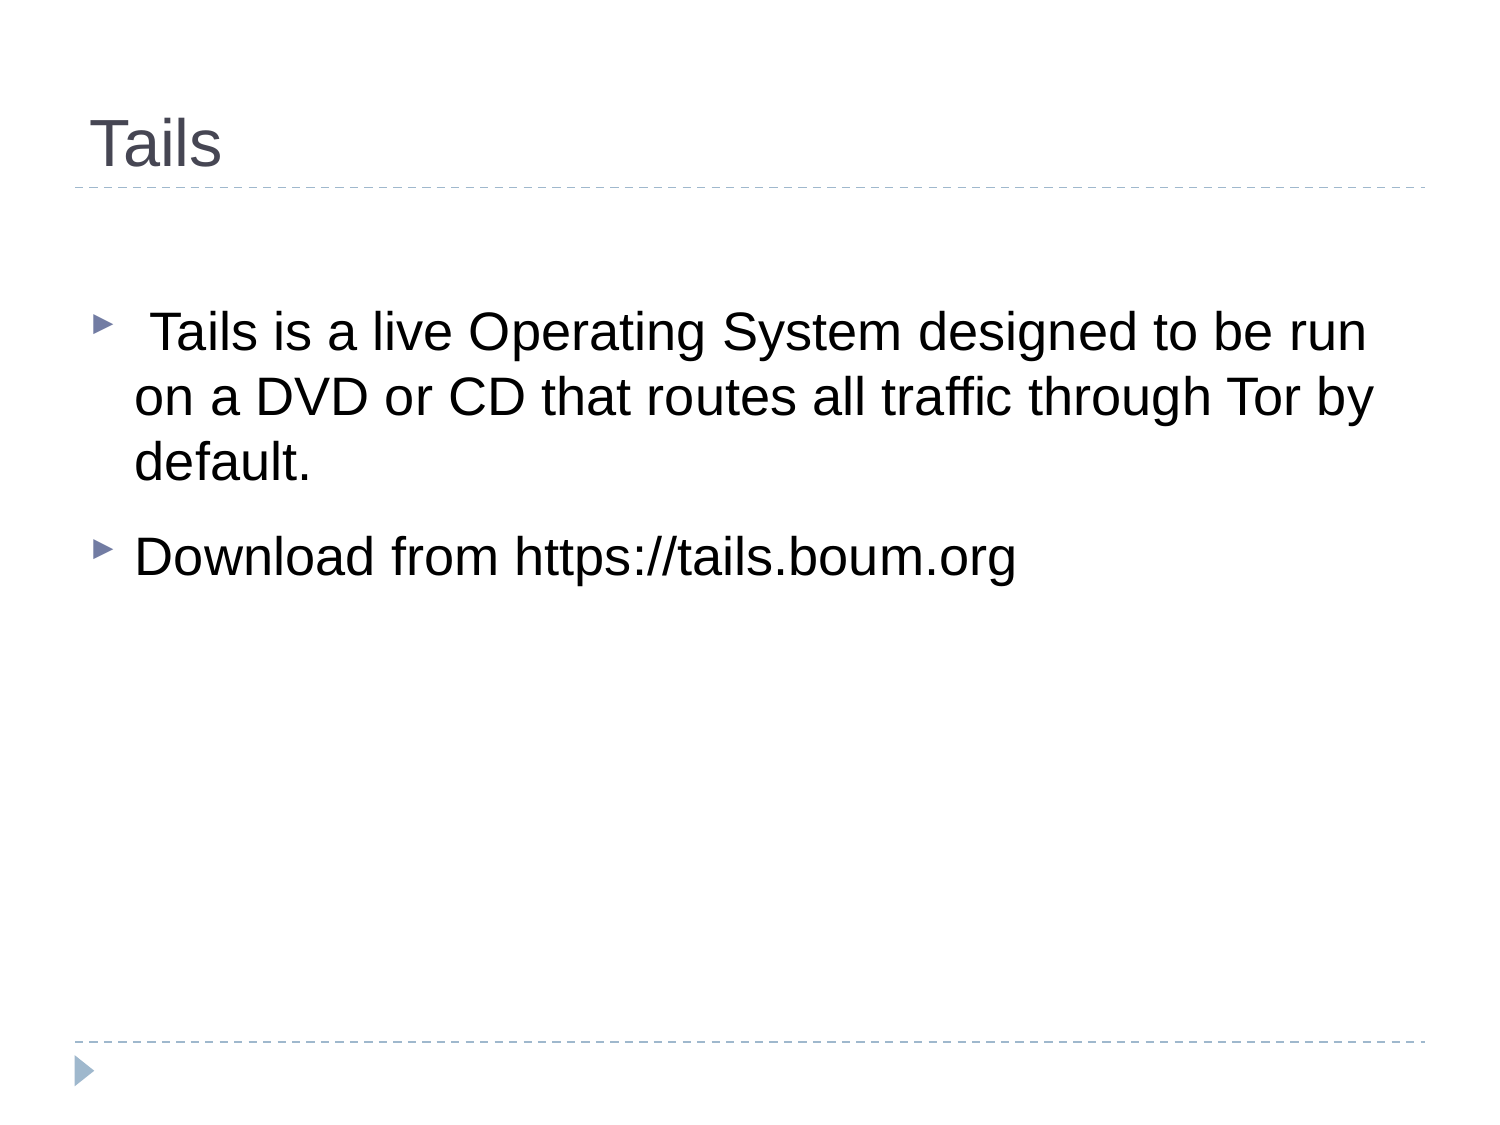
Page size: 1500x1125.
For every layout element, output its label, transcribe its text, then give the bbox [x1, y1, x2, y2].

title Tails [75, 24, 1425, 188]
list Tails is a live Operating System designed to be run on a DVD or CD that routes all traffic through Tor by default. Download from https://tails.boum.org [75, 194, 1425, 1005]
